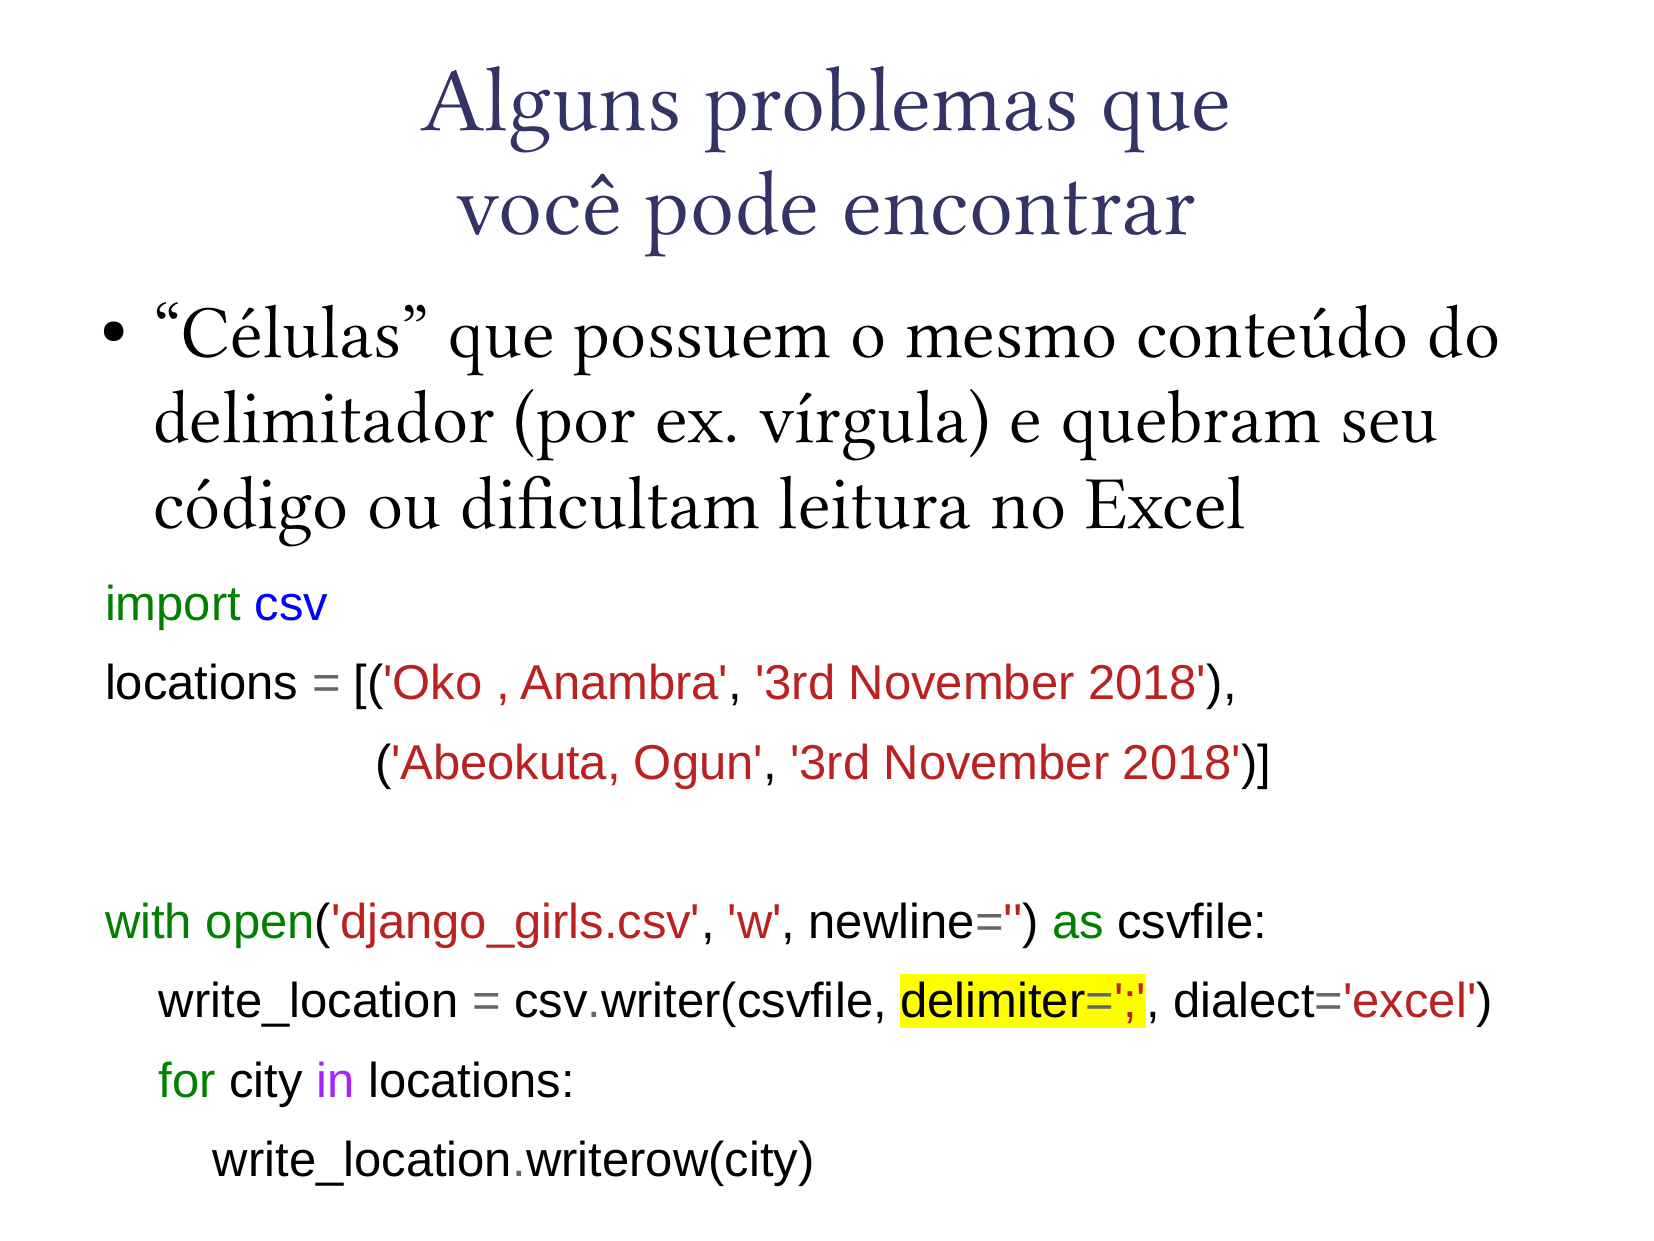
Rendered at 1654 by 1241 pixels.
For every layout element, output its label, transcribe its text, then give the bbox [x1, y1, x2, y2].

list import csv locations = [('Oko , Anambra', '3rd November 2018'), ('Abeokuta, Ogun', '3rd November 2018')] with open('django_girls.csv', 'w', newline='') as csvfile: write_location = csv.writer(csvfile, delimiter=';', dialect='excel') for city in locations: write_location.writerow(city) [105, 575, 1571, 1191]
list “Células” que possuem o mesmo conteúdo do delimitador (por ex. vírgula) e quebram seu código ou dificultam leitura no Excel [82, 290, 1571, 1010]
title Alguns problemas que você pode encontrar [82, 48, 1571, 259]
